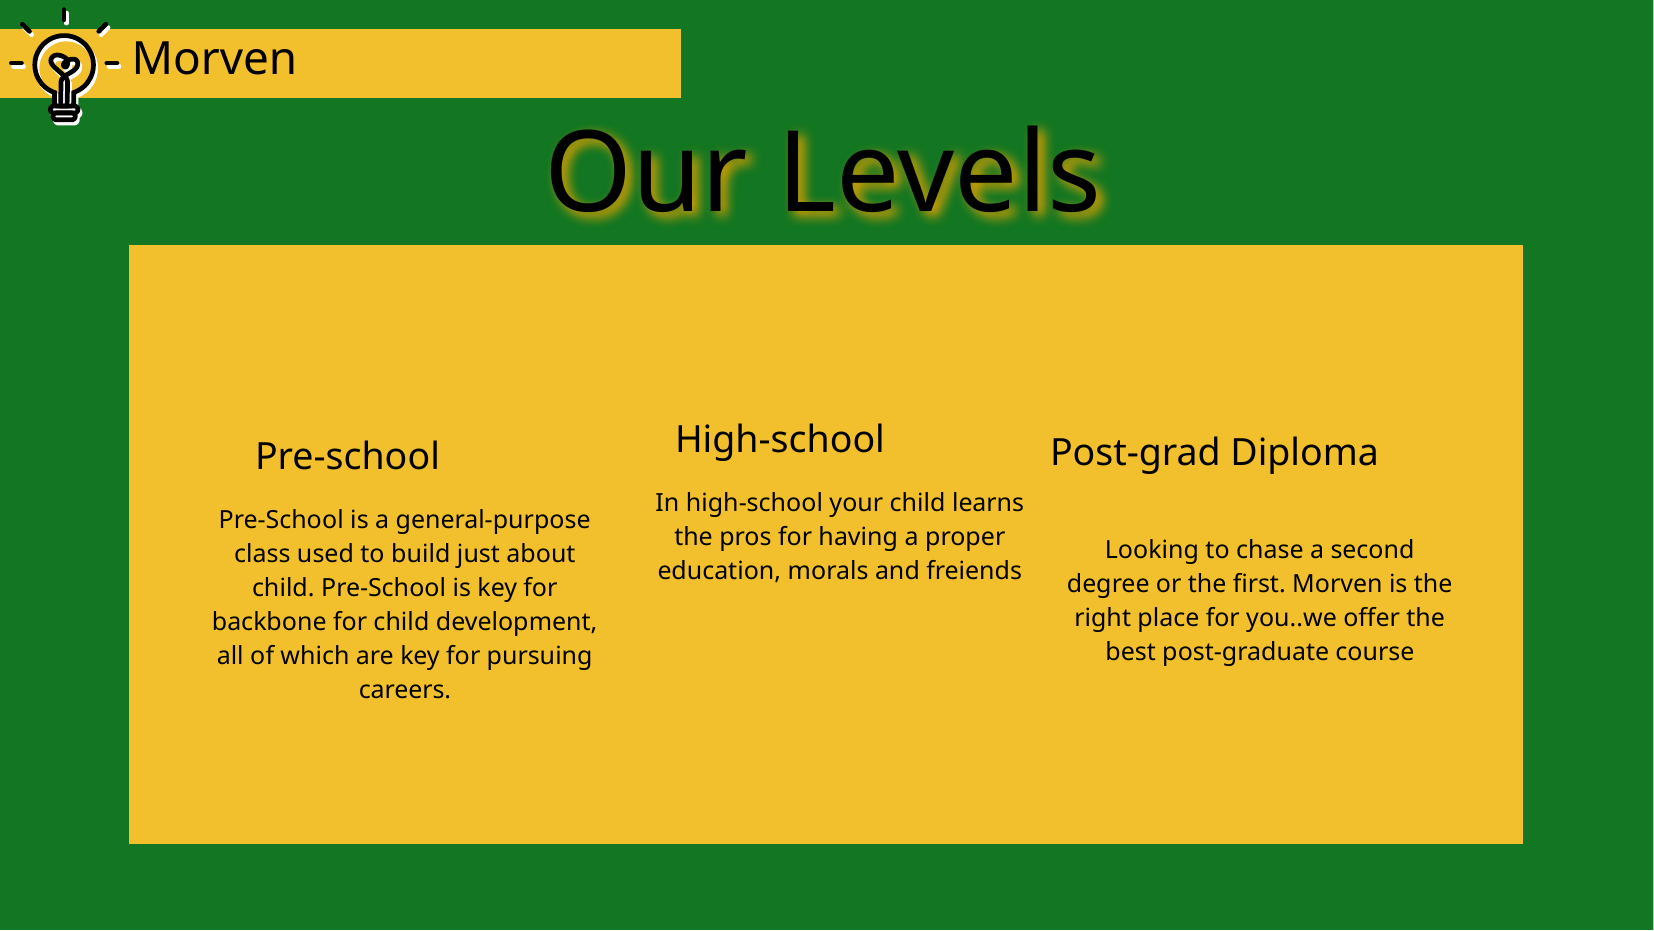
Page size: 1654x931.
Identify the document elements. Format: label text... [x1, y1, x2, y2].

text_box Pre-School is a general-purpose class used to build just about child. Pre-School is key for backbone for child development, all of which are key for pursuing careers. [210, 484, 601, 723]
title High-school [675, 412, 991, 464]
text_box In high-school your child learns the pros for having a proper education, morals and freiends [645, 484, 1036, 723]
title Post-grad Diploma [1050, 407, 1426, 495]
title Morven [131, 16, 578, 97]
text_box Looking to chase a second degree or the first. Morven is the right place for you..we offer the best post-graduate course [1065, 480, 1456, 719]
title Our Levels [265, 88, 1381, 248]
title Pre-school [255, 429, 571, 481]
